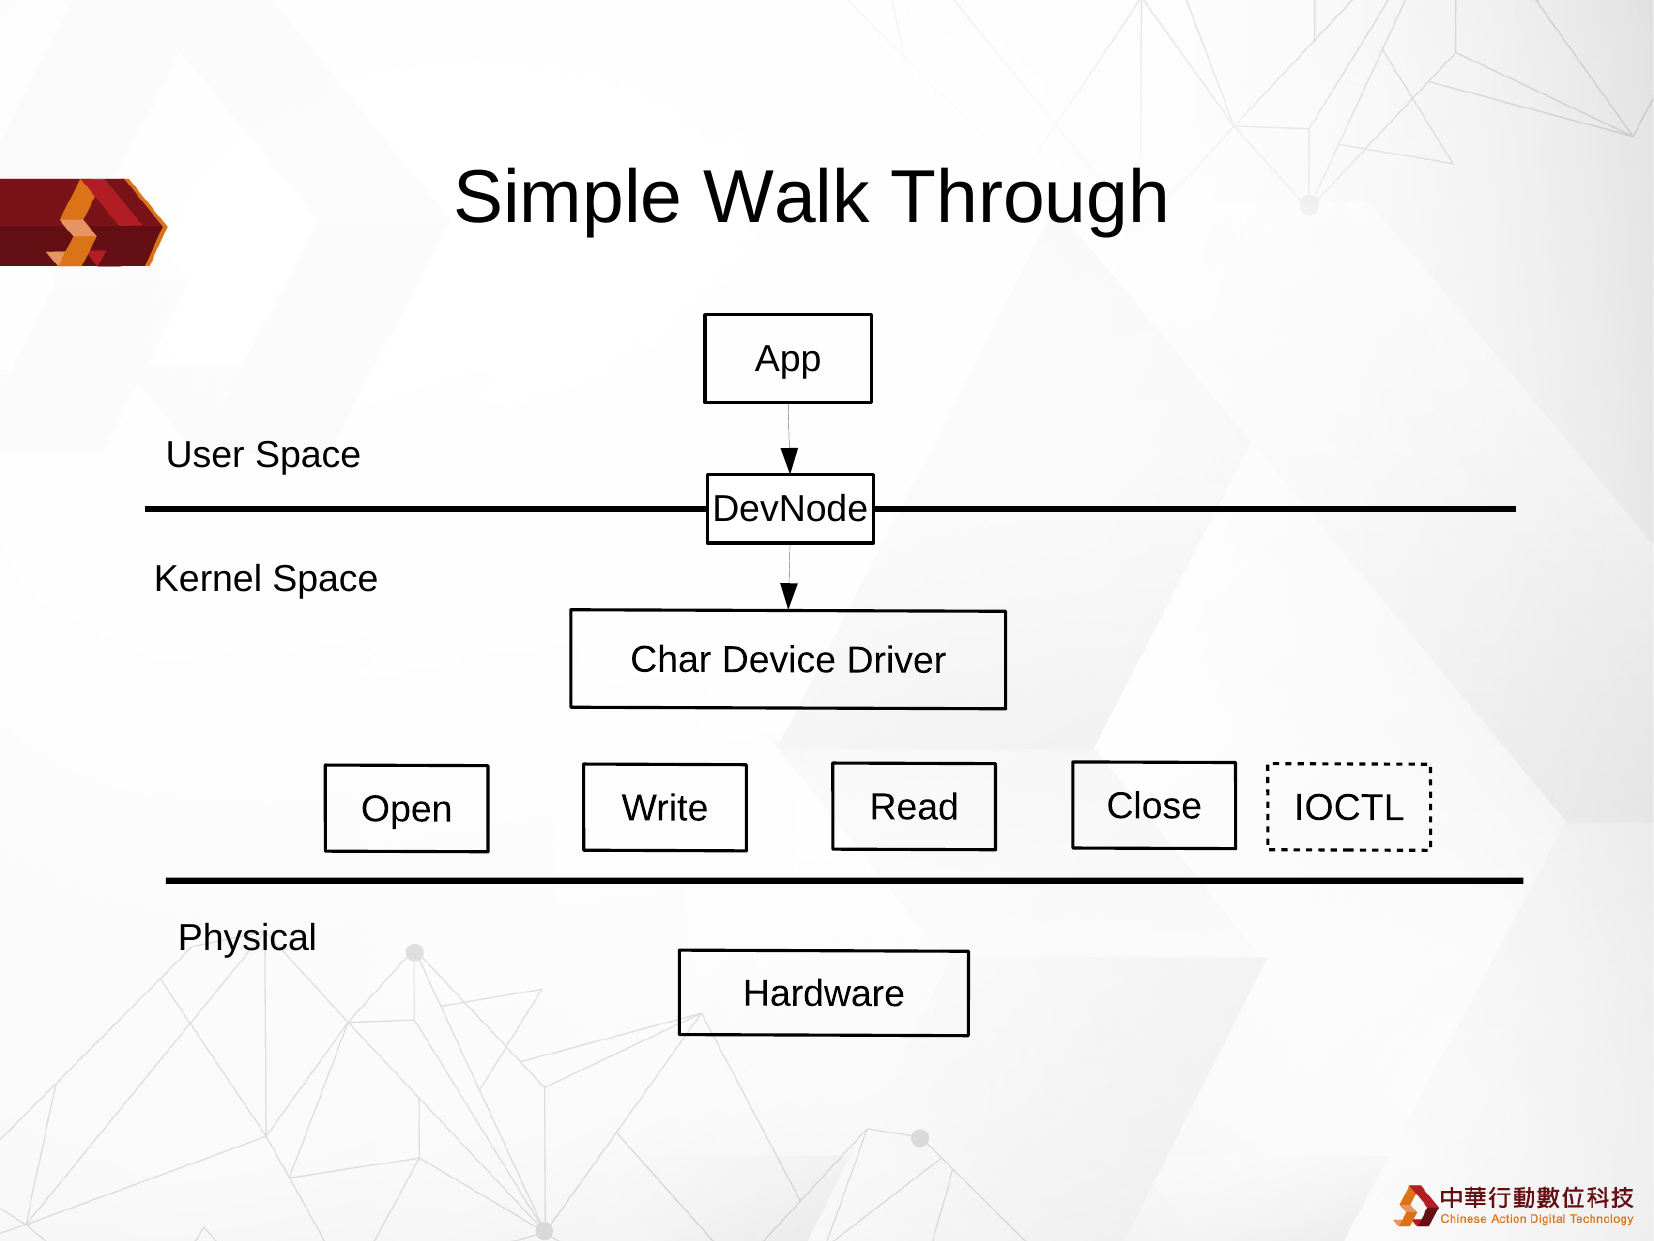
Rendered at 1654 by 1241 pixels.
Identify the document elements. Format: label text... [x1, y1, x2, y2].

picture [0, 0, 1654, 1241]
text_box User Space [150, 425, 528, 483]
text_box Close [1072, 761, 1236, 849]
text_box IOCTL [1267, 763, 1431, 851]
text_box Read [832, 763, 996, 850]
text_box Kernel Space [139, 549, 517, 607]
text_box App [705, 314, 872, 403]
text_box Hardware [679, 950, 969, 1036]
text_box Physical [163, 908, 405, 966]
text_box Char Device Driver [570, 609, 1006, 709]
text_box Open [325, 765, 489, 852]
title Simple Walk Through [118, 112, 1506, 281]
text_box Write [583, 764, 747, 851]
text_box DevNode [707, 474, 874, 543]
